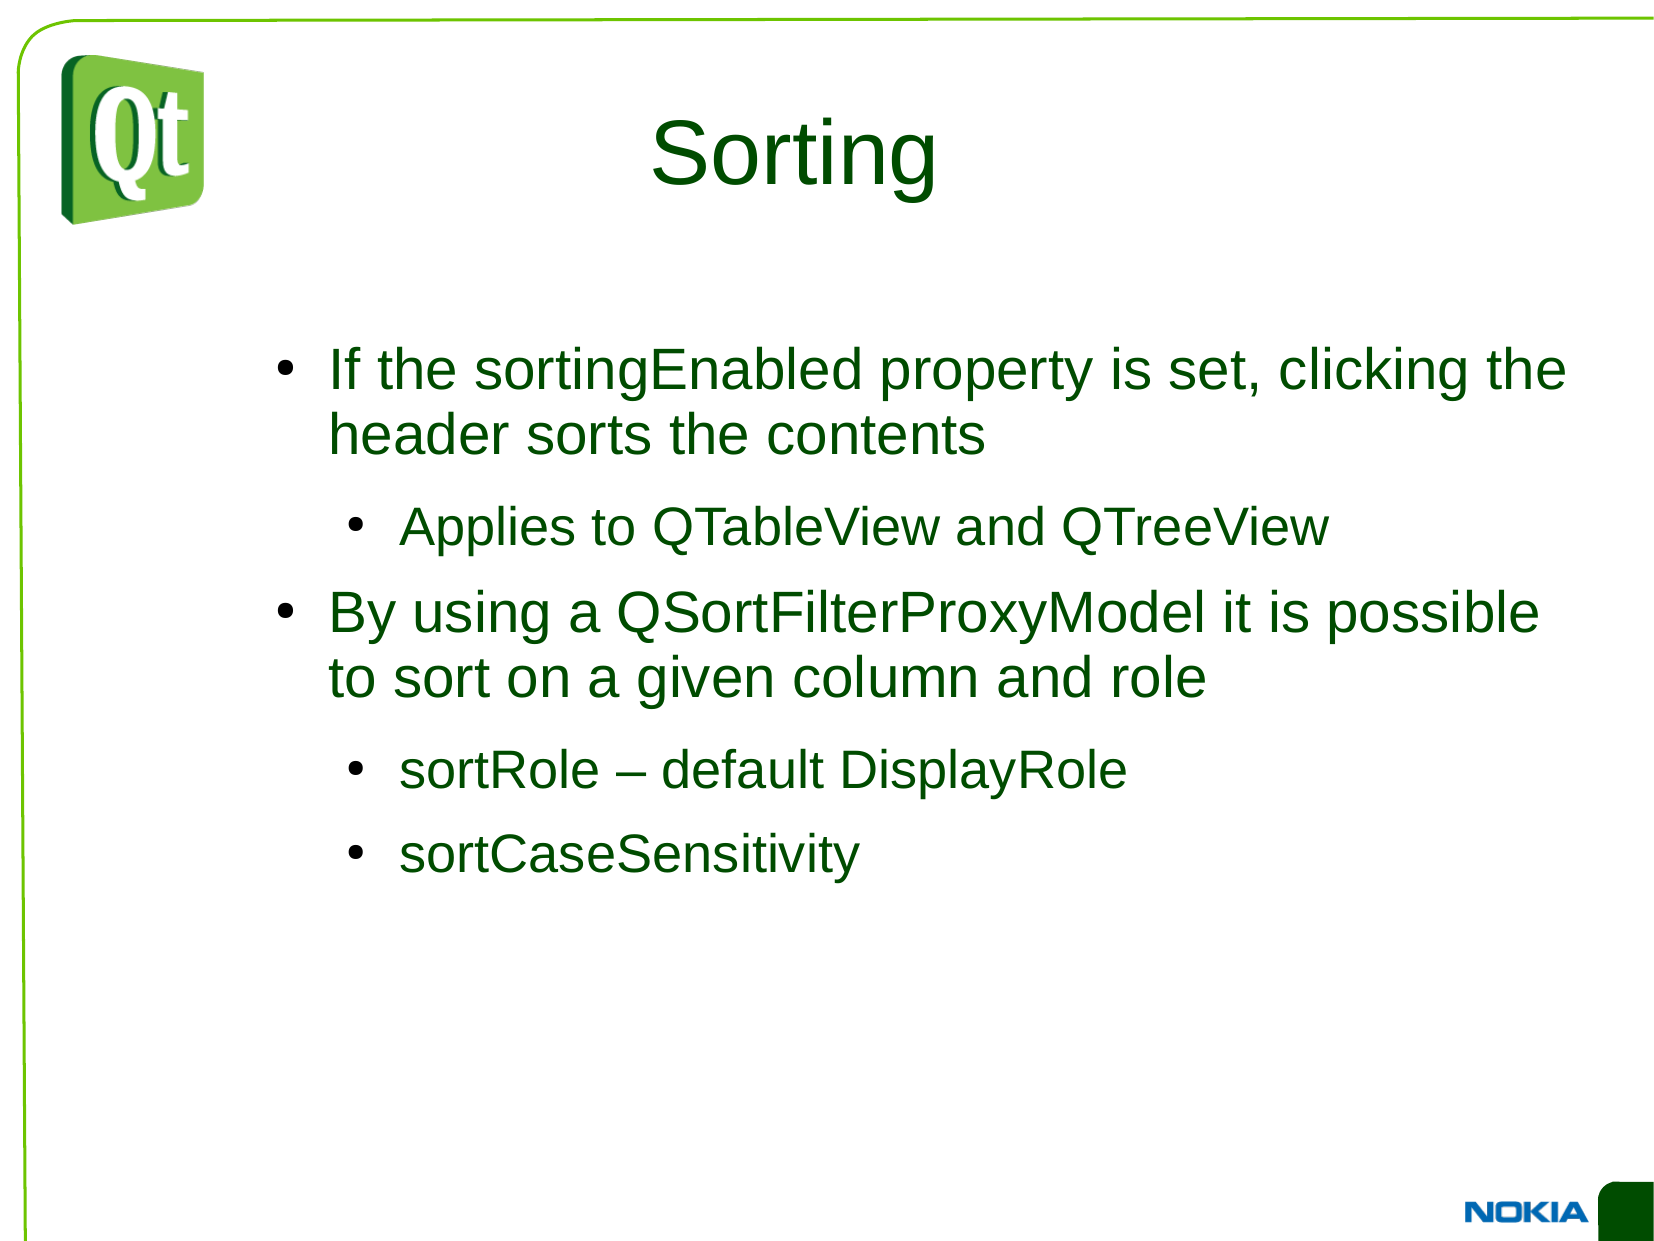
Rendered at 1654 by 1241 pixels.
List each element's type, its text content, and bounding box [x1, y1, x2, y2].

picture [1465, 1201, 1589, 1223]
title Sorting [257, 56, 1333, 250]
list If the sortingEnabled property is set, clicking the header sorts the contents Applies to QTableView and QTreeView By using a QSortFilterProxyModel it is possible to sort on a given column and role sortRole – default DisplayRole sortCaseSensitivity [257, 336, 1577, 1085]
picture [61, 55, 204, 225]
